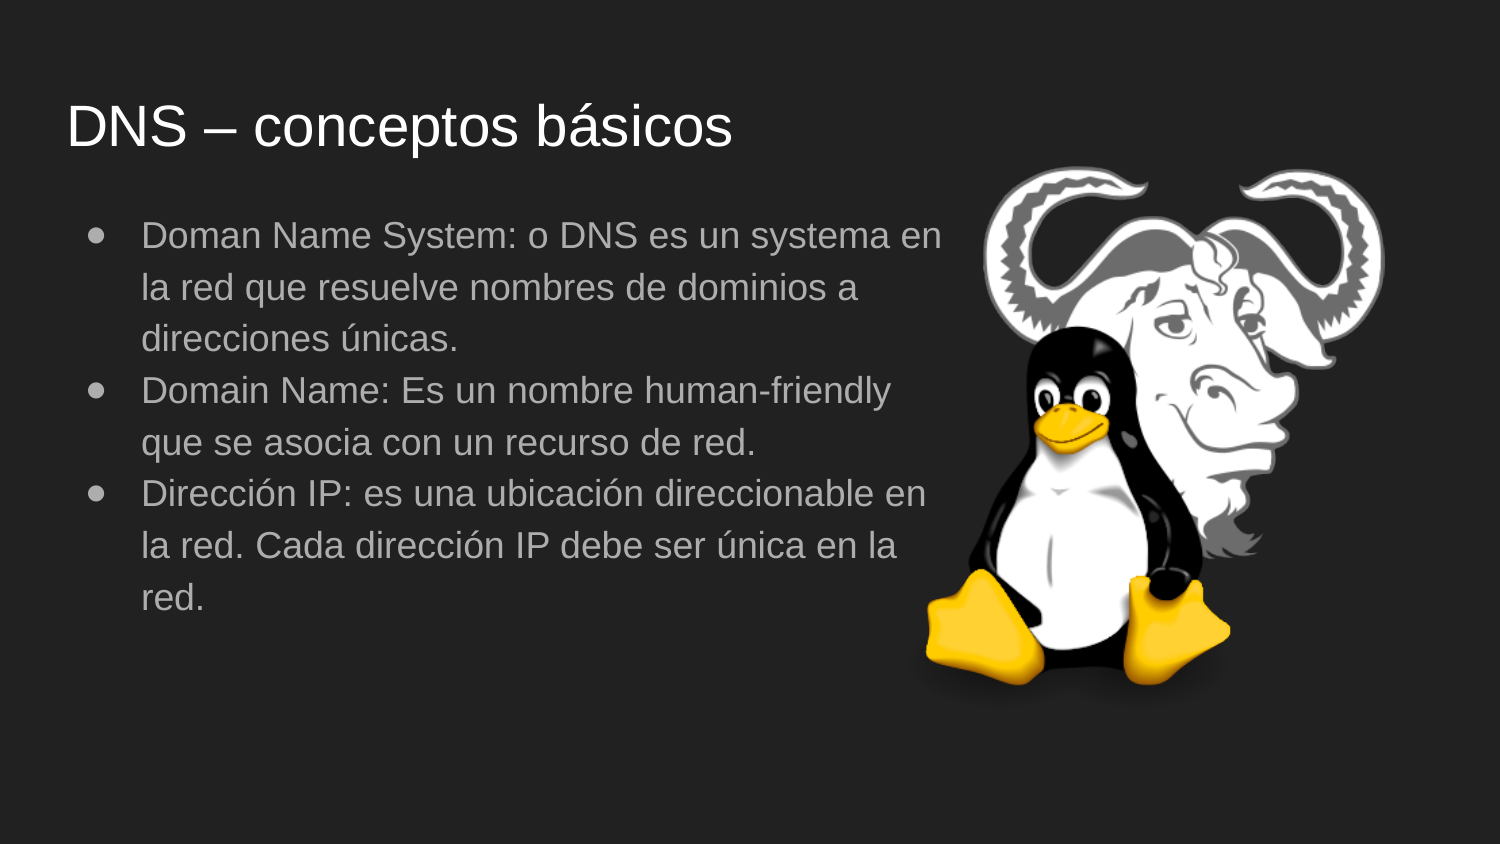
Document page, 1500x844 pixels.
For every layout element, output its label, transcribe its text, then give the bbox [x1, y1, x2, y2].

list Doman Name System: o DNS es un systema en la red que resuelve nombres de dominios a direcciones únicas. Domain Name: Es un nombre human-friendly que se asocia con un recurso de red. Dirección IP: es una ubicación direccionable en la red. Cada dirección IP debe ser única en la red. [51, 189, 969, 750]
picture [906, 166, 1385, 710]
title DNS – conceptos básicos [51, 72, 1449, 167]
